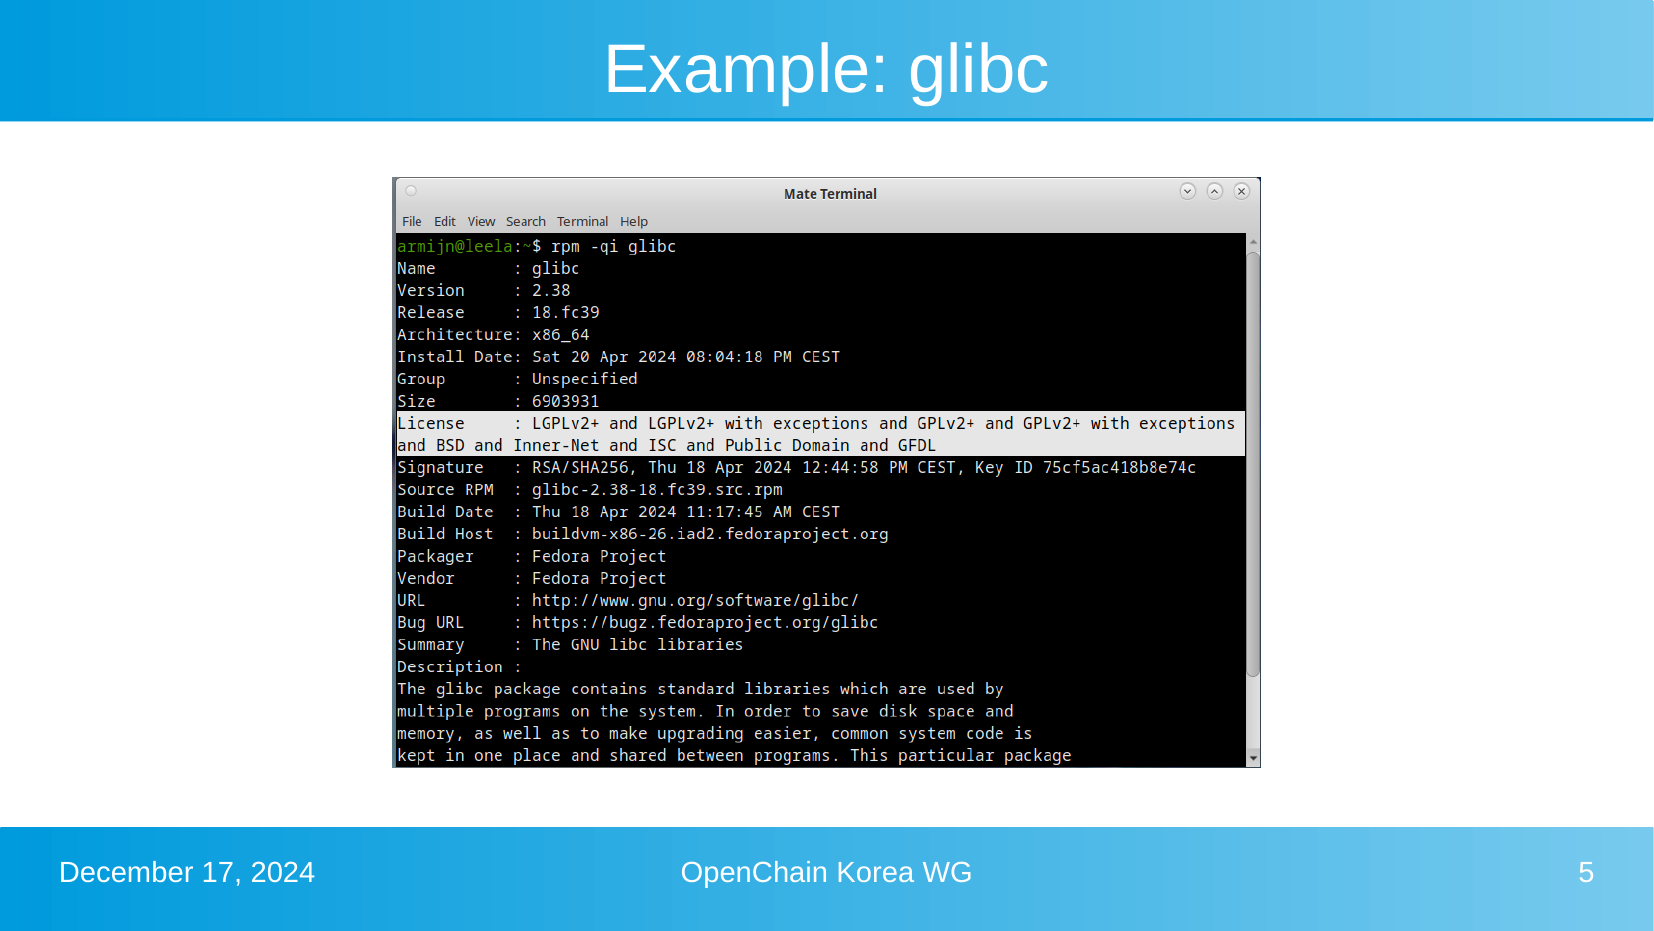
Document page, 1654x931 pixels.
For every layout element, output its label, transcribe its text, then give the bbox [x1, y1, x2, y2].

title Example: glibc [59, 29, 1595, 108]
picture [392, 177, 1261, 768]
